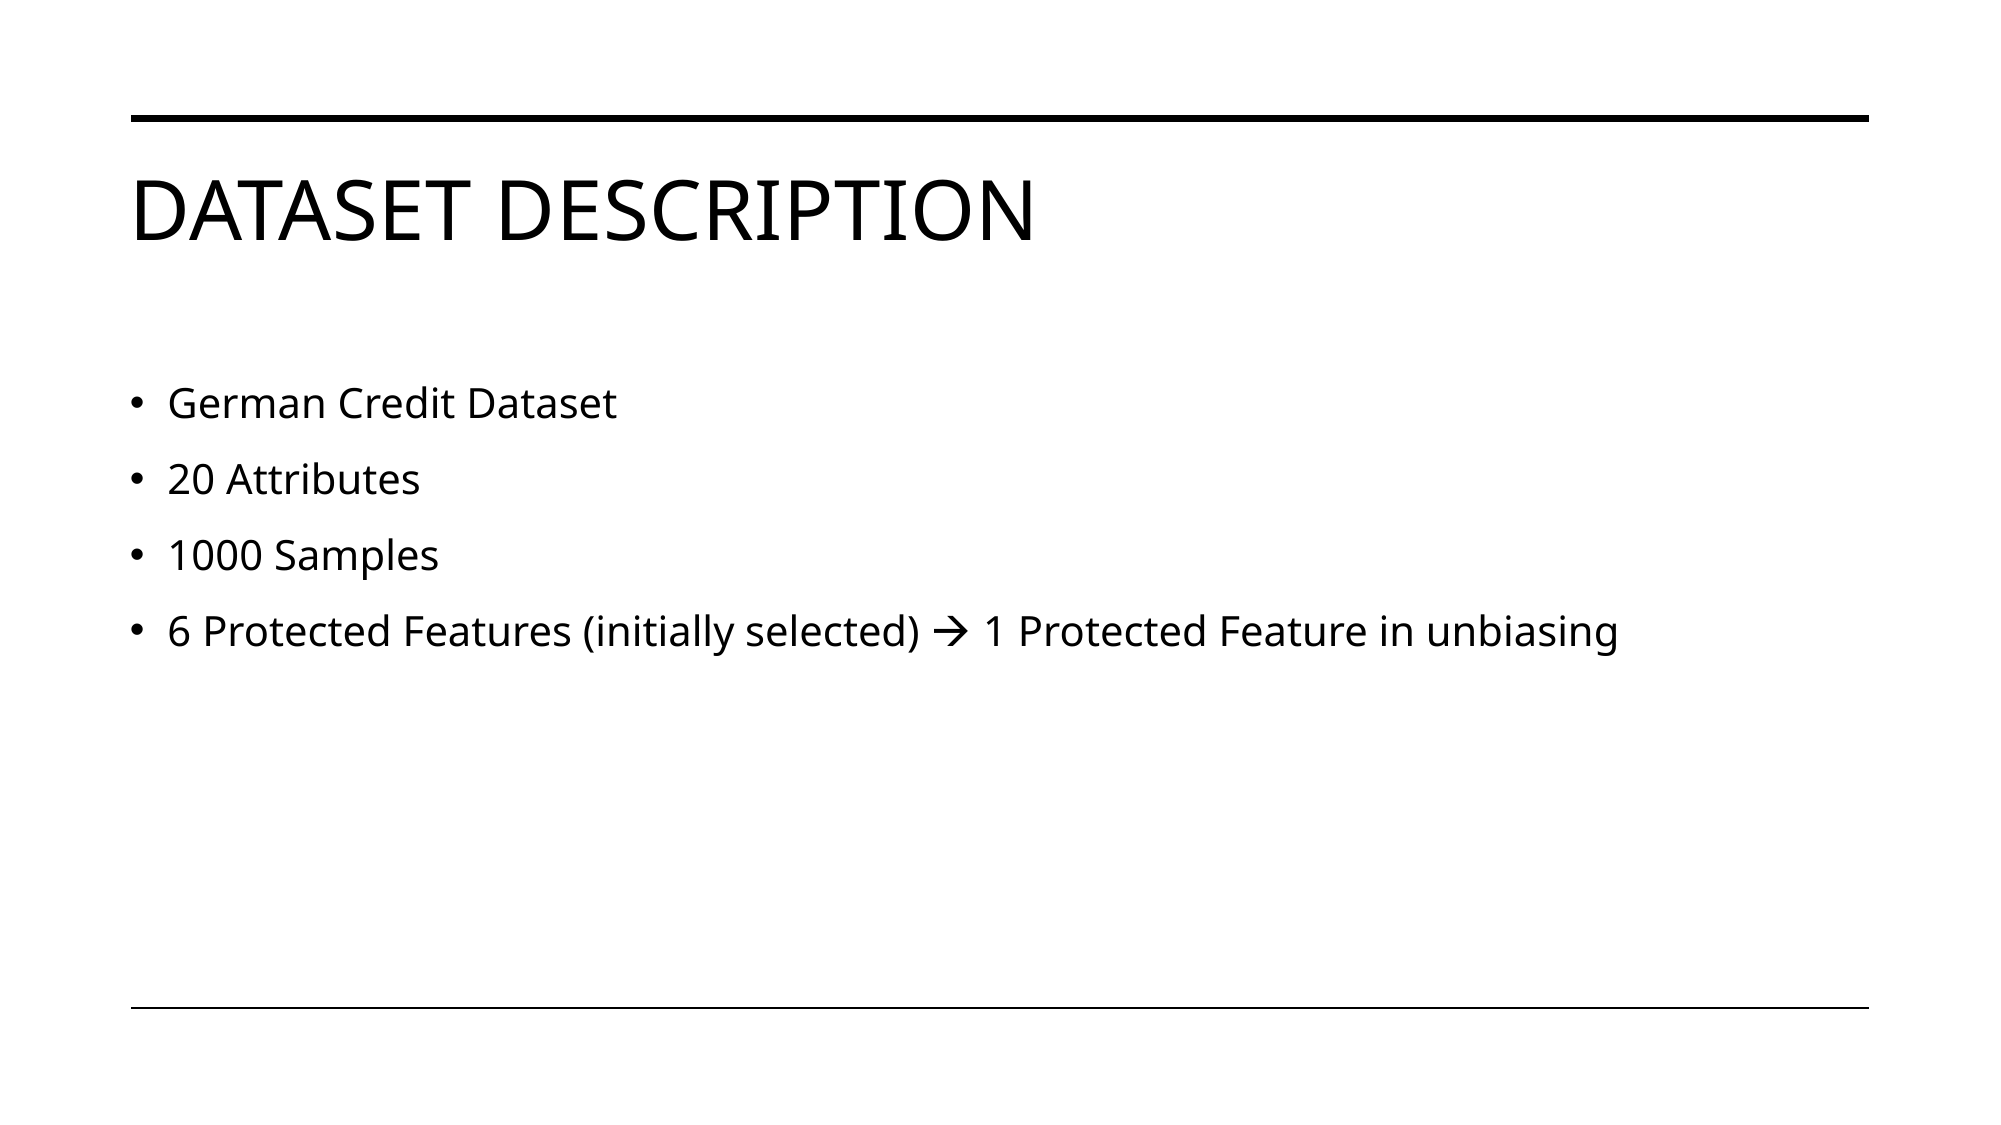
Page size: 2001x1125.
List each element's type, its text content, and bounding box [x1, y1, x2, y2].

list German Credit Dataset 20 Attributes 1000 Samples 6 Protected Features (initially selected)  1 Protected Feature in unbiasing [114, 364, 1869, 673]
title Dataset Description [114, 149, 1869, 364]
